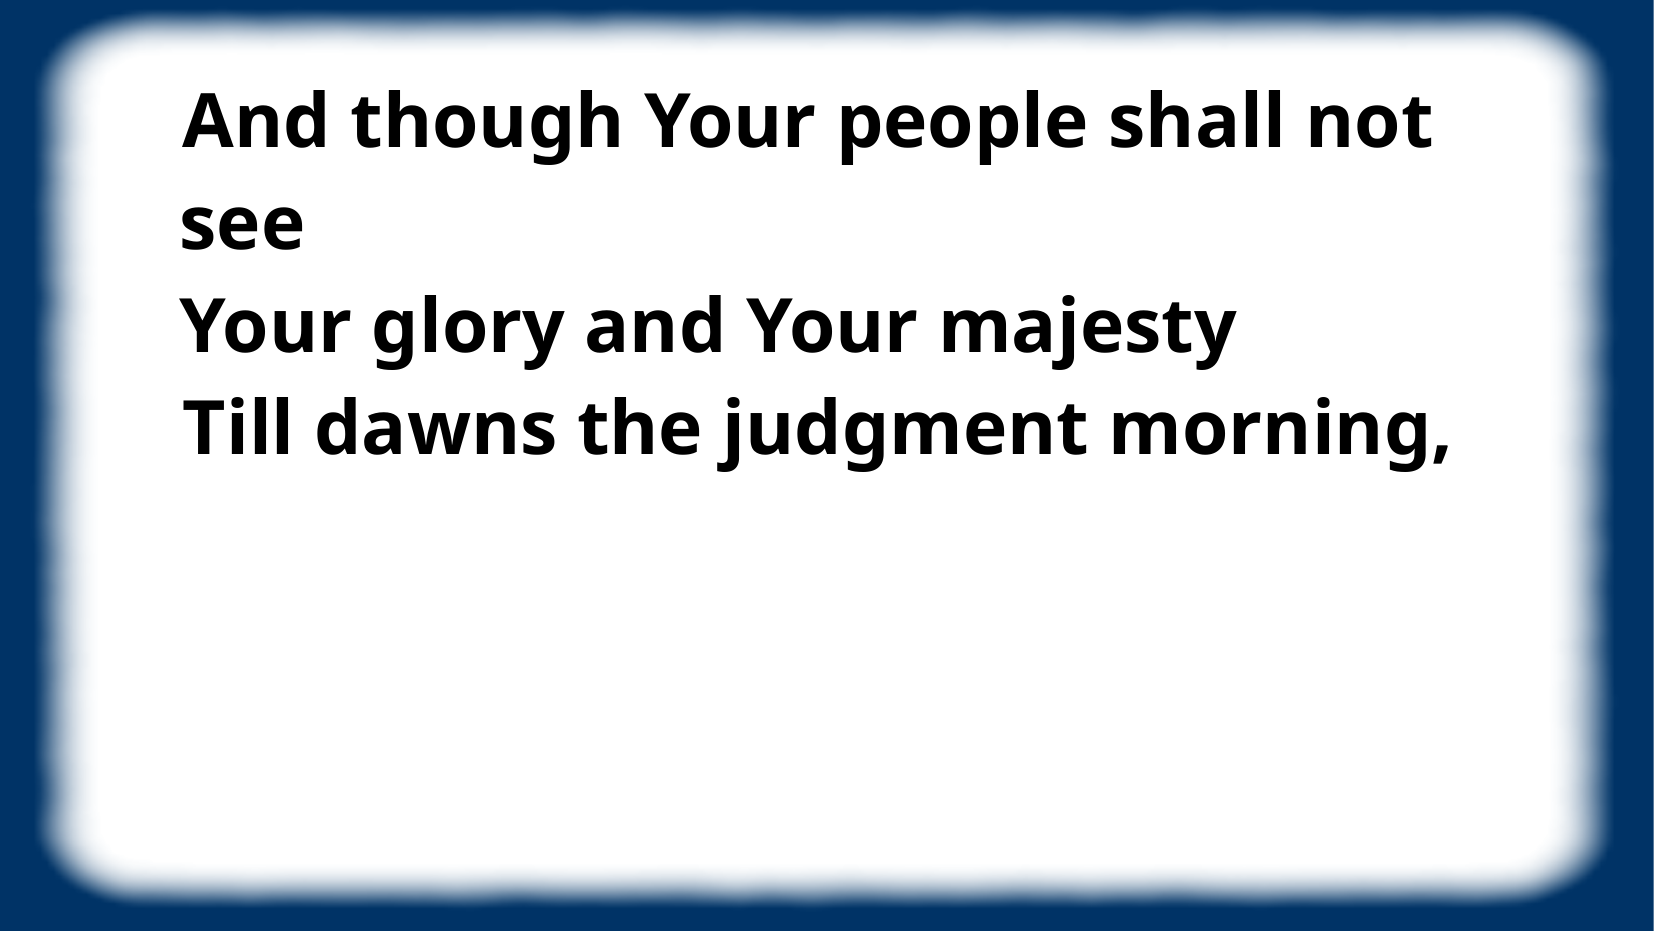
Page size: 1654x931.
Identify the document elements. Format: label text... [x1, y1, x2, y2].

text_box And though Your people shall not see Your glory and Your majesty Till dawns the judgment morning, [90, 60, 1576, 375]
picture [0, 0, 1654, 931]
